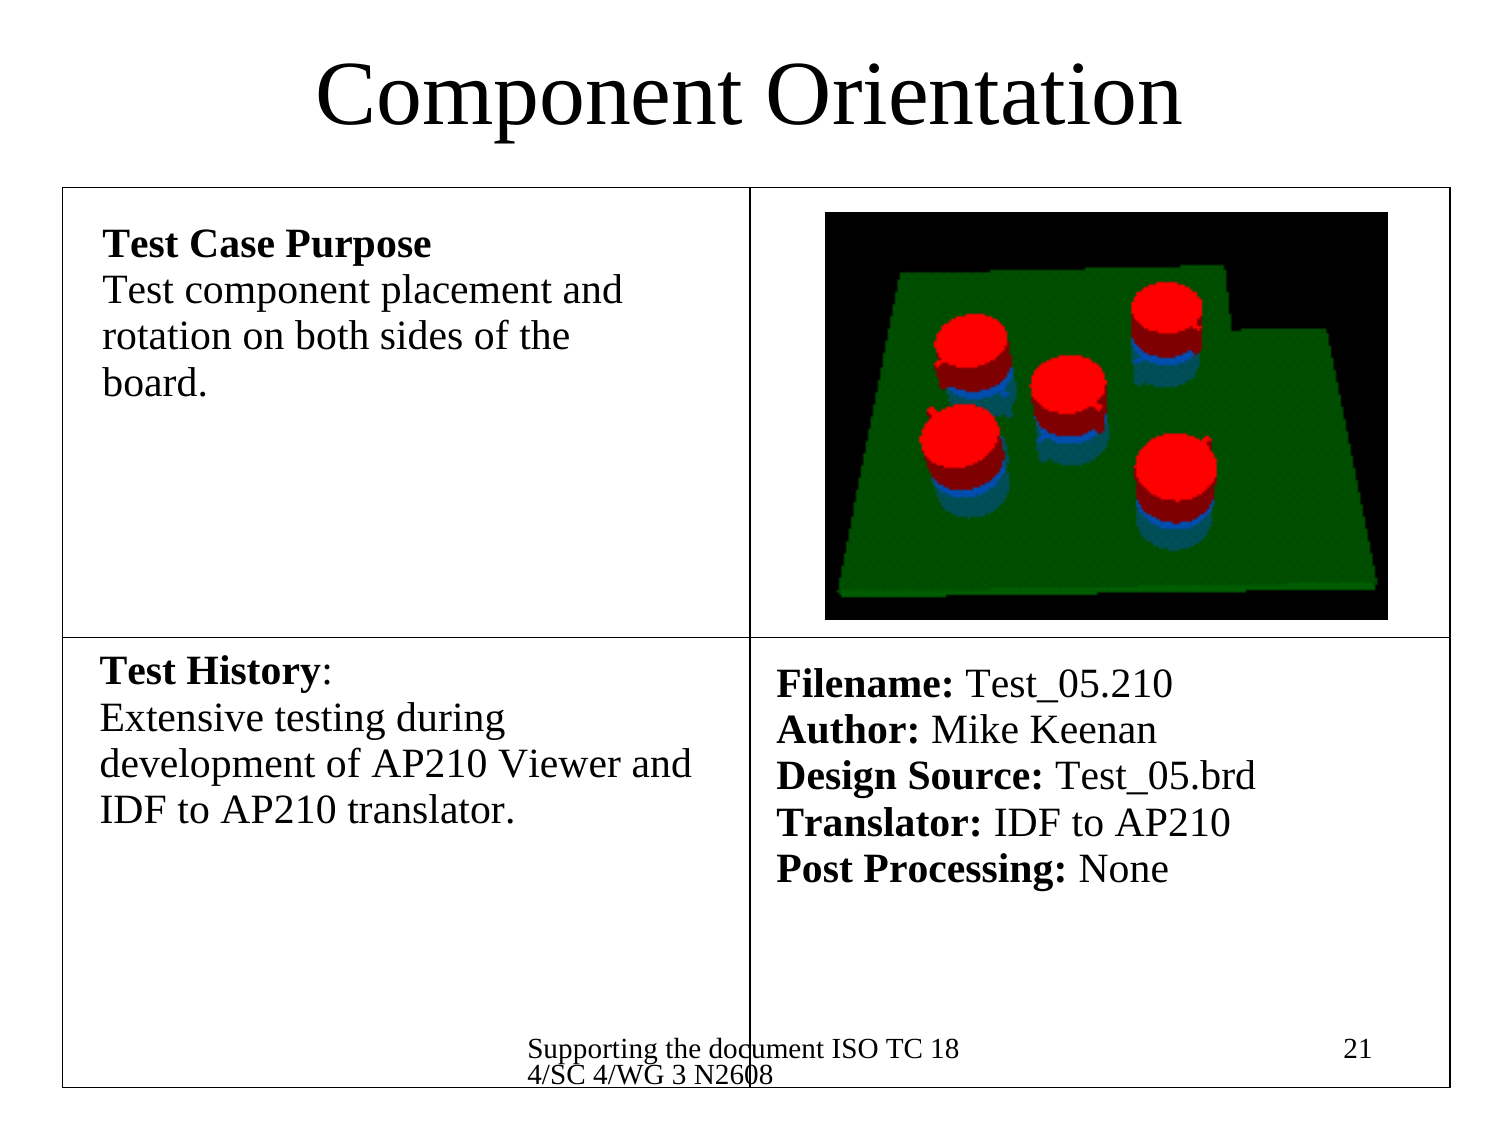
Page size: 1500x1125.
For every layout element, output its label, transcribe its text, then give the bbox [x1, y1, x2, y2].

text_box Test Case Purpose Test component placement and rotation on both sides of the board. [87, 212, 676, 413]
title Component Orientation [112, 0, 1388, 188]
chart [825, 212, 1388, 620]
text_box Filename: Test_05.210 Author: Mike Keenan Design Source: Test_05.brd Translator: IDF to AP210 Post Processing: None [761, 652, 1272, 1010]
text_box Test History: Extensive testing during development of AP210 Viewer and IDF to AP210 translator. [84, 639, 726, 841]
